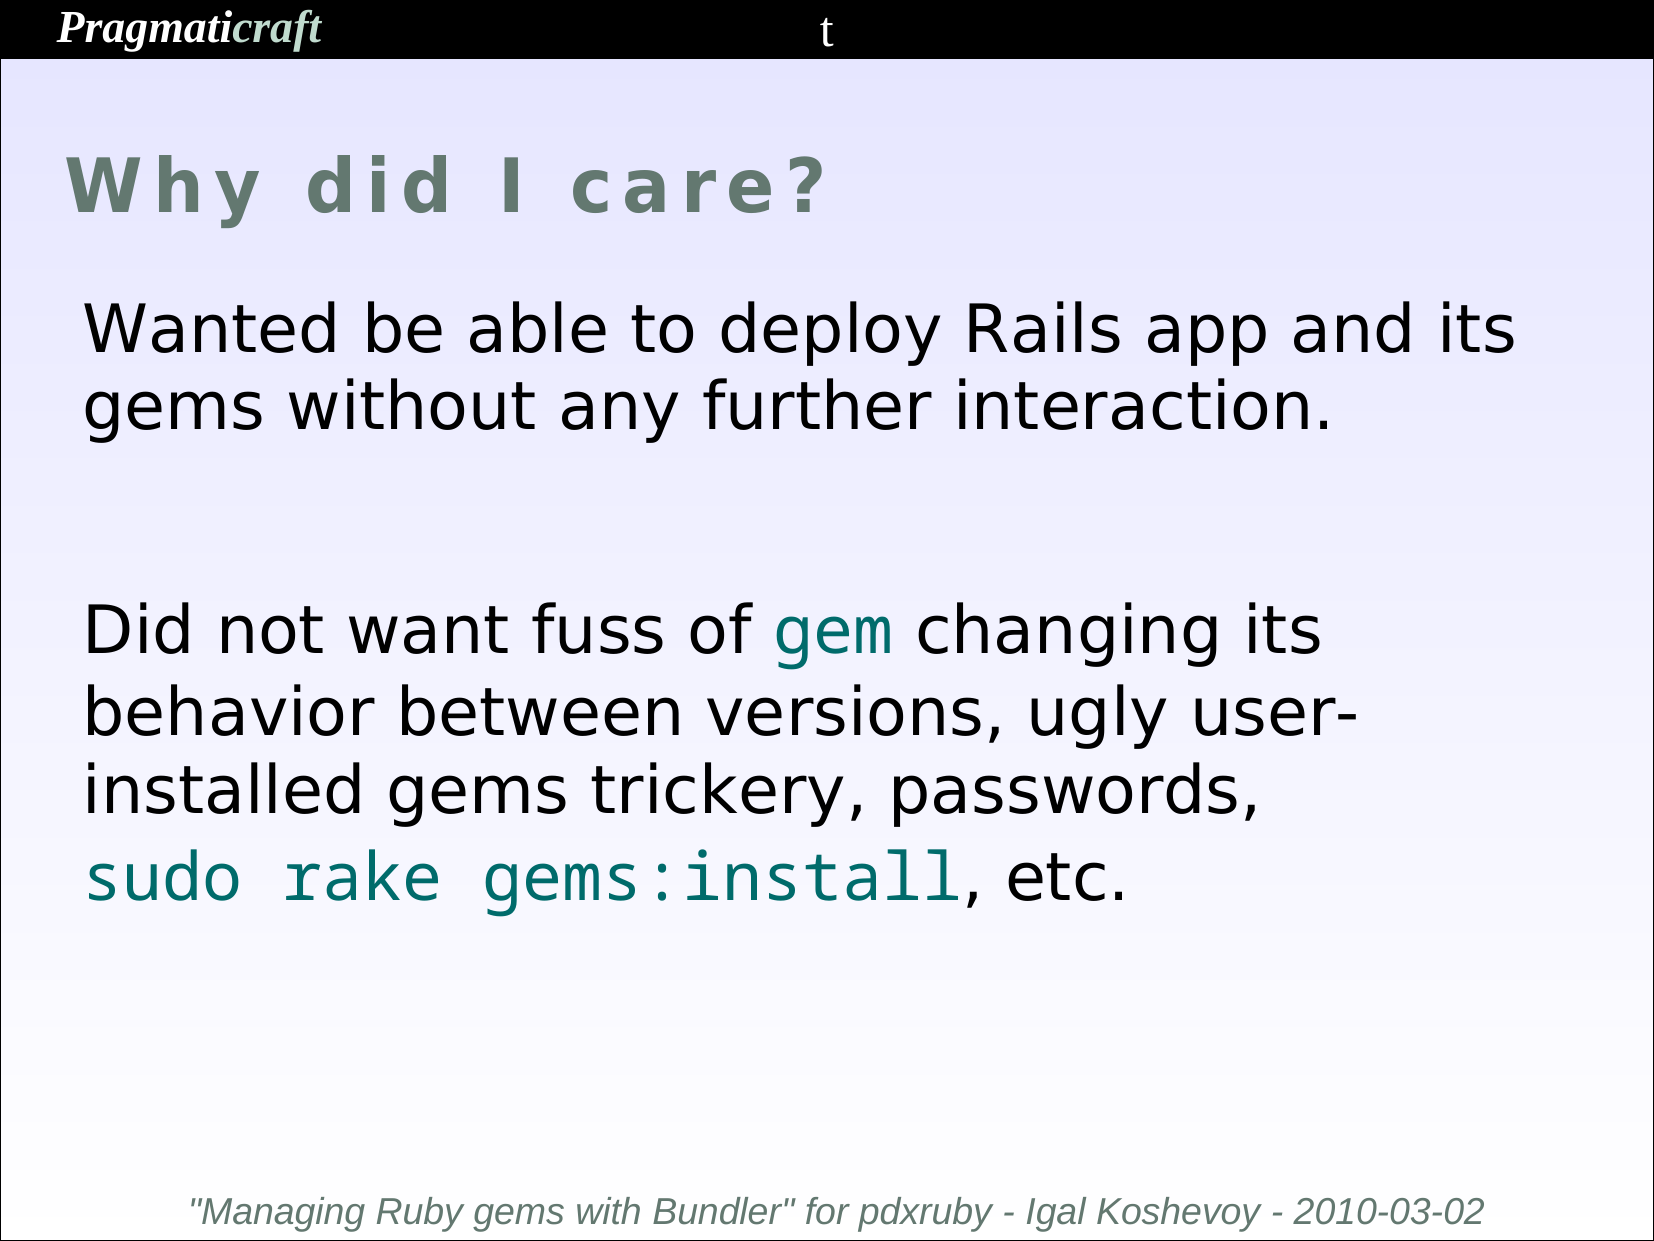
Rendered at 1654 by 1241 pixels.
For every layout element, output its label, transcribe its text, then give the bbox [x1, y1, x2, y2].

list Wanted be able to deploy Rails app and its gems without any further interaction. Did not want fuss of gem changing its behavior between versions, ugly user-installed gems trickery, passwords, sudo rake gems:install, etc. [82, 290, 1571, 1109]
title Why did I care? [64, 112, 1587, 261]
